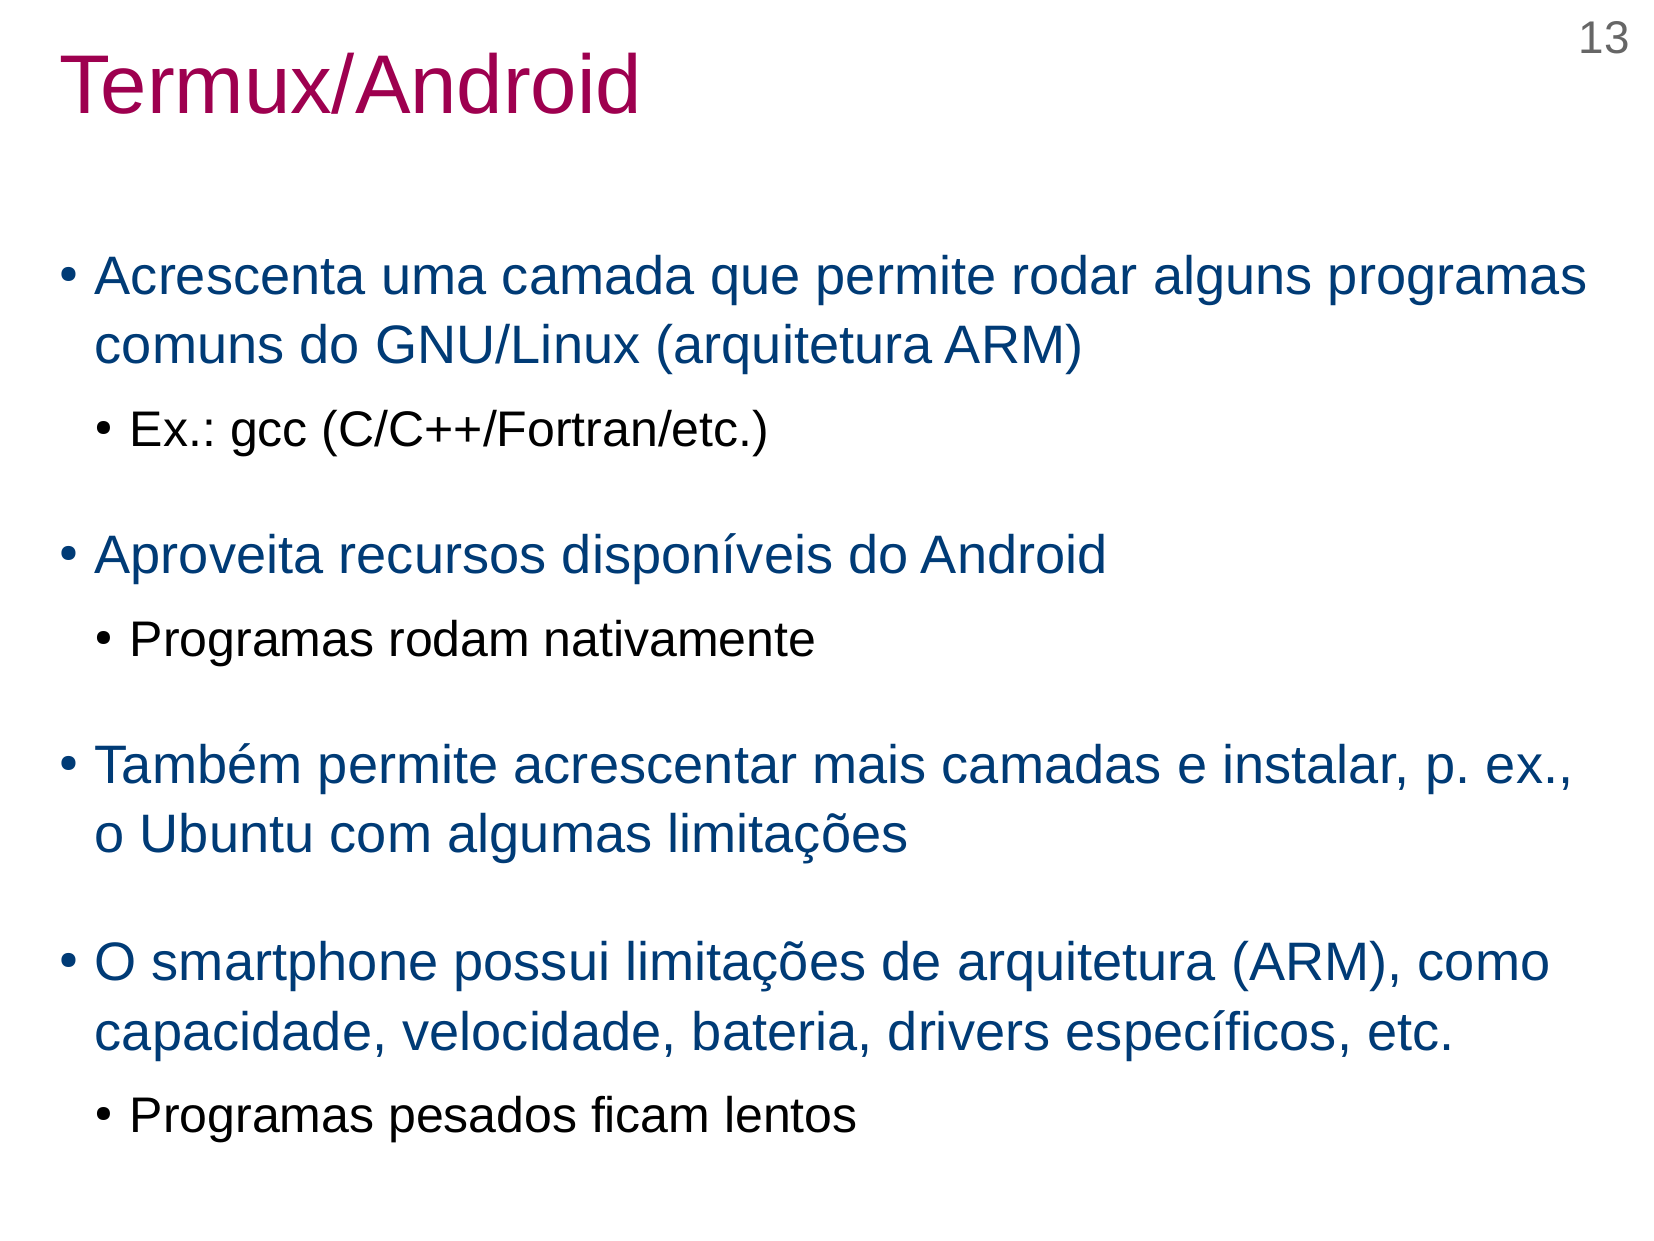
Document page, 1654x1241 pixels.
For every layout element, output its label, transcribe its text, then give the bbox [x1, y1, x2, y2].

list Acrescenta uma camada que permite rodar alguns programas comuns do GNU/Linux (arquitetura ARM) Ex.: gcc (C/C++/Fortran/etc.) Aproveita recursos disponíveis do Android Programas rodam nativamente Também permite acrescentar mais camadas e instalar, p. ex., o Ubuntu com algumas limitações O smartphone possui limitações de arquitetura (ARM), como capacidade, velocidade, bateria, drivers específicos, etc. Programas pesados ficam lentos [59, 236, 1595, 1211]
title Termux/Android [59, 29, 1595, 148]
